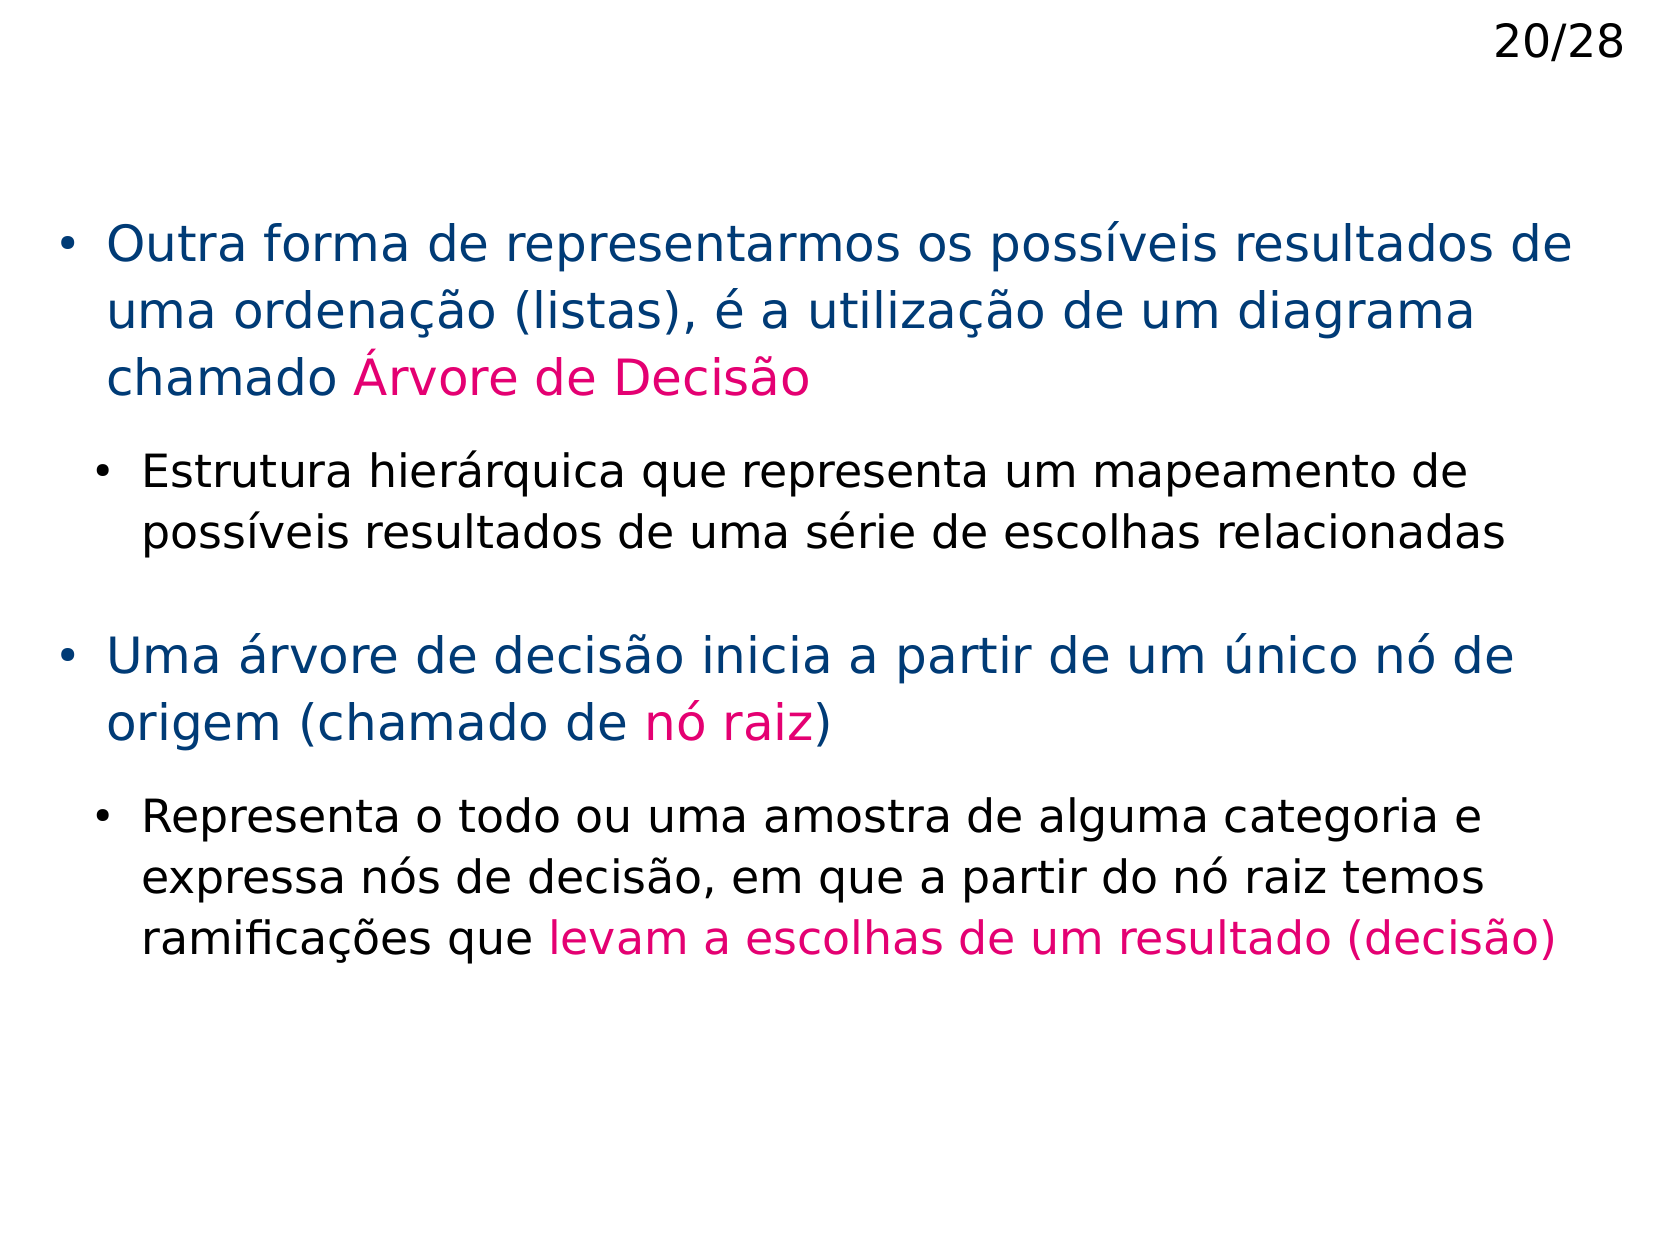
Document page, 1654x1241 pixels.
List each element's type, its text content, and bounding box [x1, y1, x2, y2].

list Outra forma de representarmos os possíveis resultados de uma ordenação (listas), é a utilização de um diagrama chamado Árvore de Decisão Estrutura hierárquica que representa um mapeamento de possíveis resultados de uma série de escolhas relacionadas Uma árvore de decisão inicia a partir de um único nó de origem (chamado de nó raiz) Representa o todo ou uma amostra de alguma categoria e expressa nós de decisão, em que a partir do nó raiz temos ramificações que levam a escolhas de um resultado (decisão) [59, 206, 1625, 1211]
